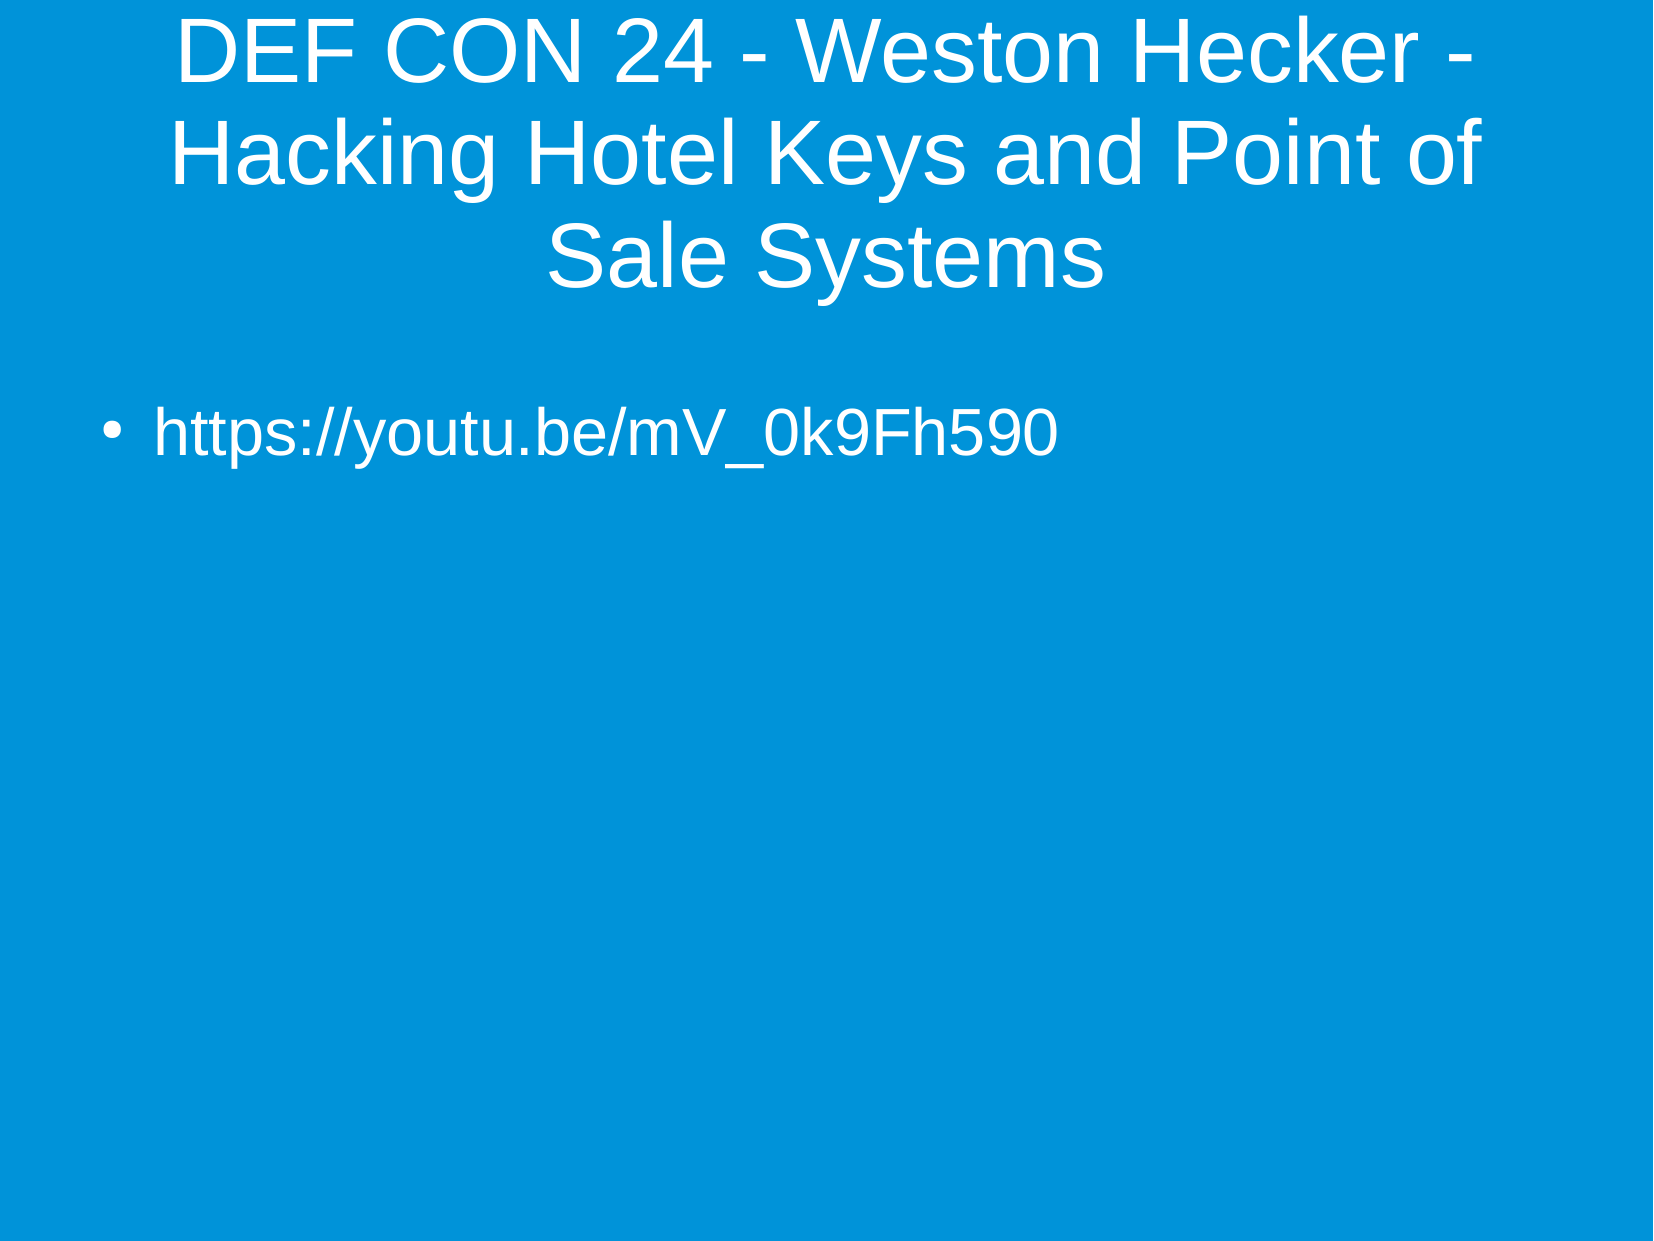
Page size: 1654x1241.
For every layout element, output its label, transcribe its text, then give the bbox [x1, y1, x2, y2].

title DEF CON 24 - Weston Hecker - Hacking Hotel Keys and Point of Sale Systems [82, 0, 1571, 290]
list https://youtu.be/mV_0k9Fh590 [82, 290, 1571, 1010]
